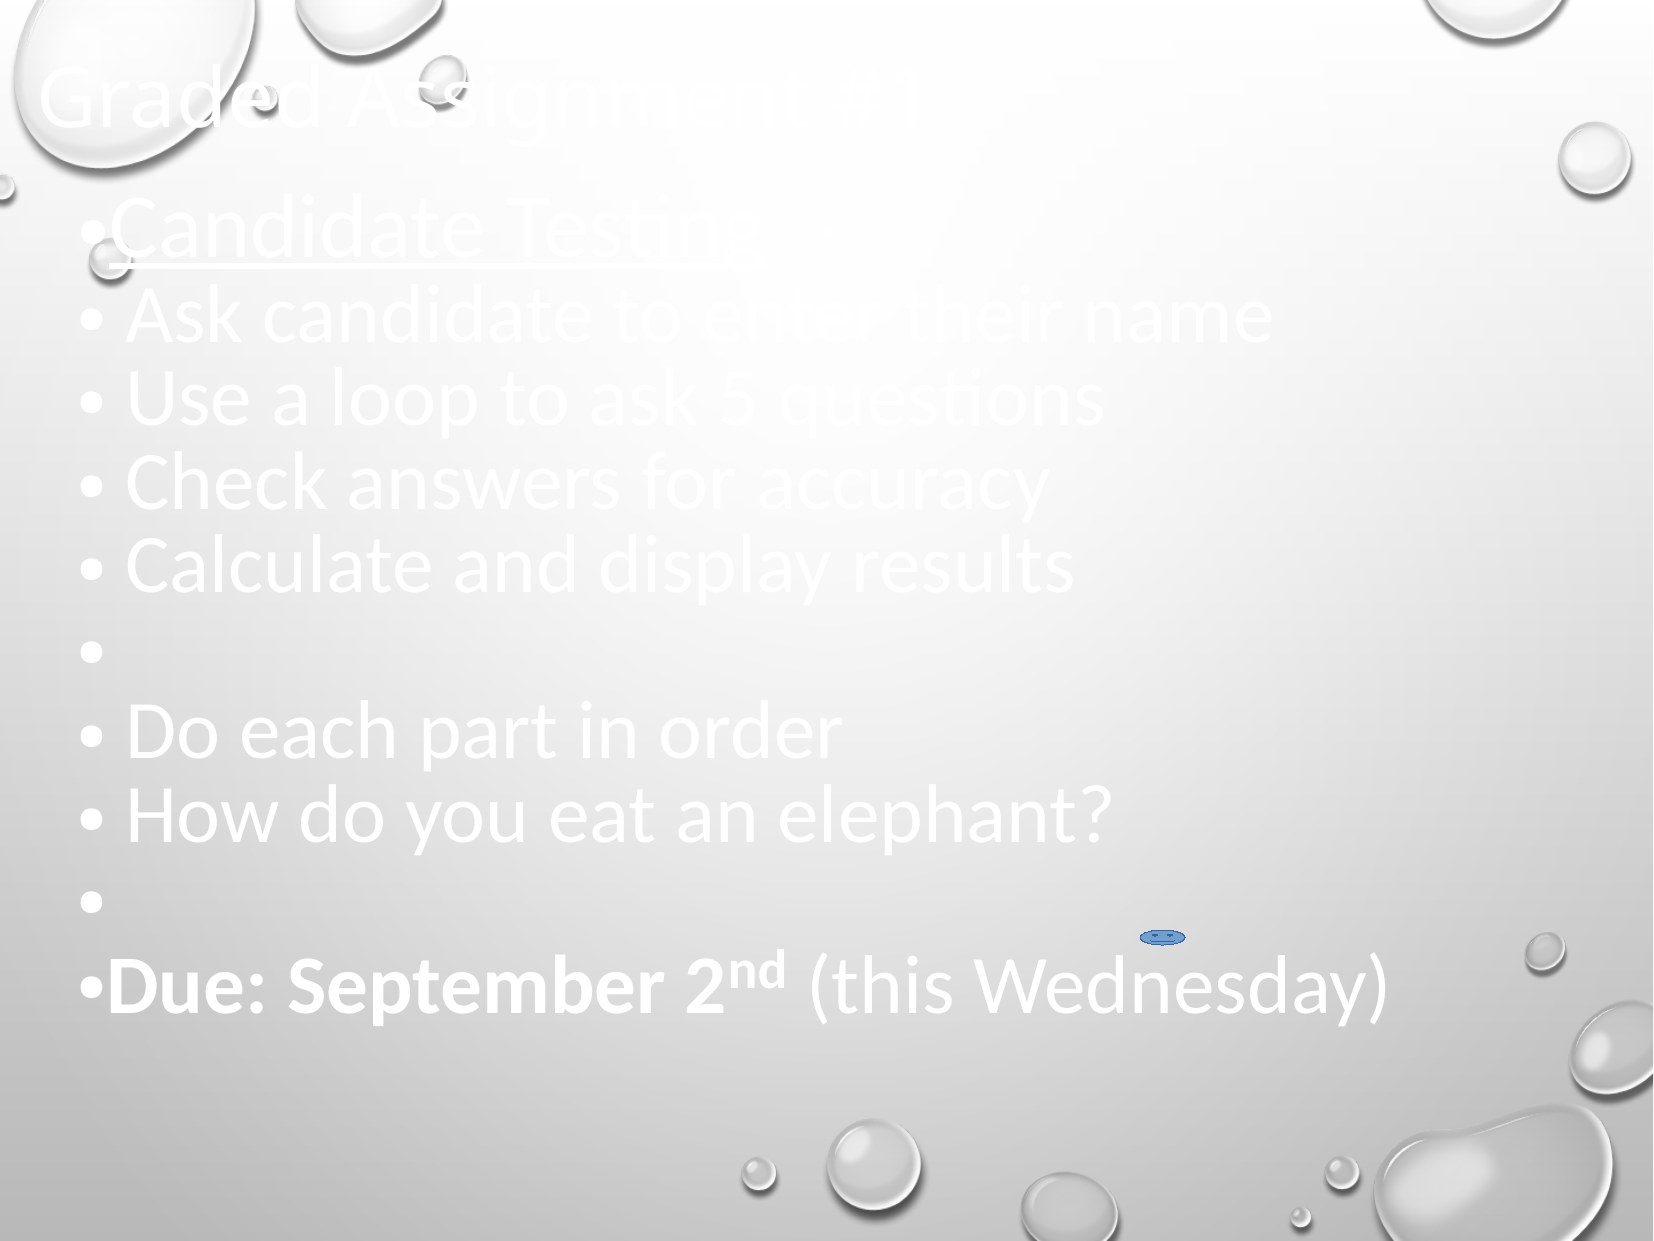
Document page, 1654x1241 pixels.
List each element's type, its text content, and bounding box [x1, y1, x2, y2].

text_box Candidate Testing Ask candidate to enter their name Use a loop to ask 5 questions Check answers for accuracy Calculate and display results Do each part in order How do you eat an elephant? Due: September 2nd (this Wednesday) [60, 180, 1621, 1133]
text_box Graded Assignment #1 [19, 17, 1599, 174]
text_box [1140, 930, 1186, 946]
